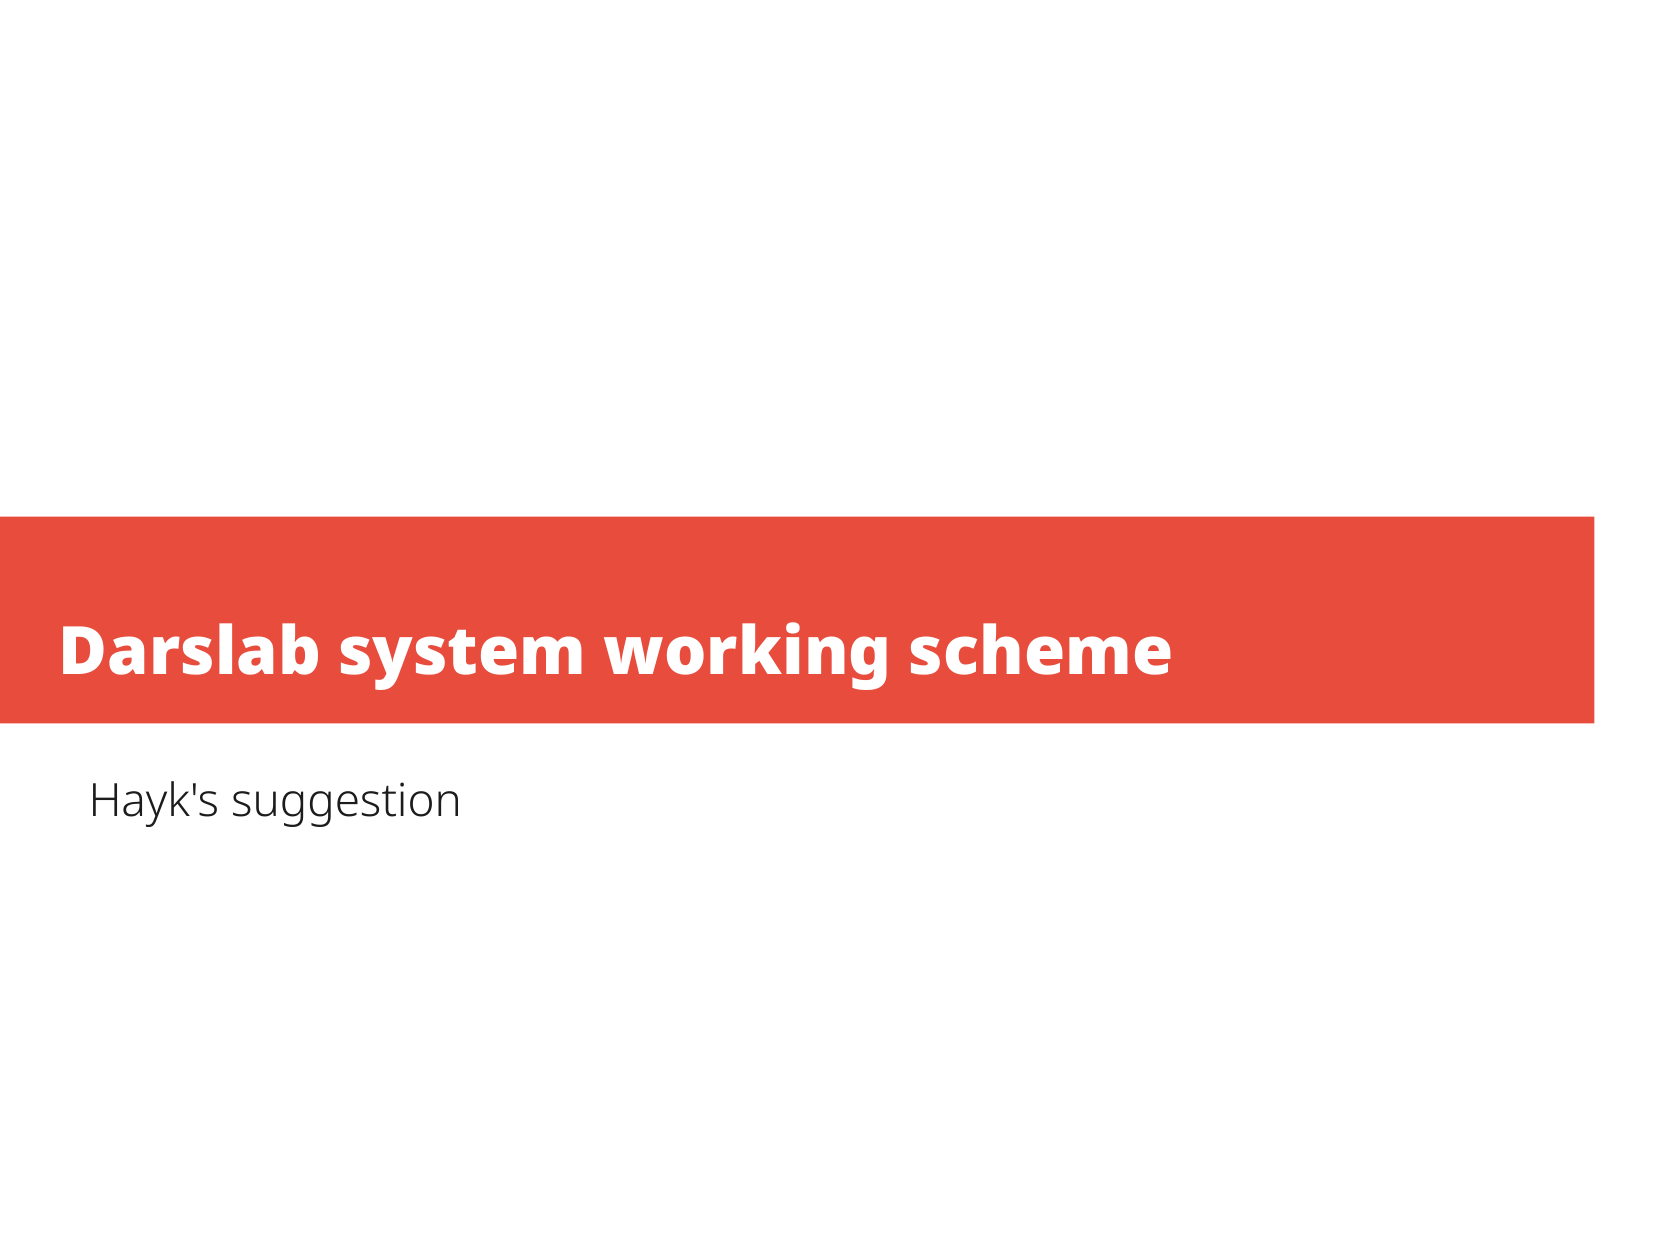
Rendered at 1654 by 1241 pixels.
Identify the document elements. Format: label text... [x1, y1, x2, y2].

subtitle Hayk's suggestion [88, 767, 1595, 1182]
title Darslab system working scheme [59, 546, 1595, 694]
